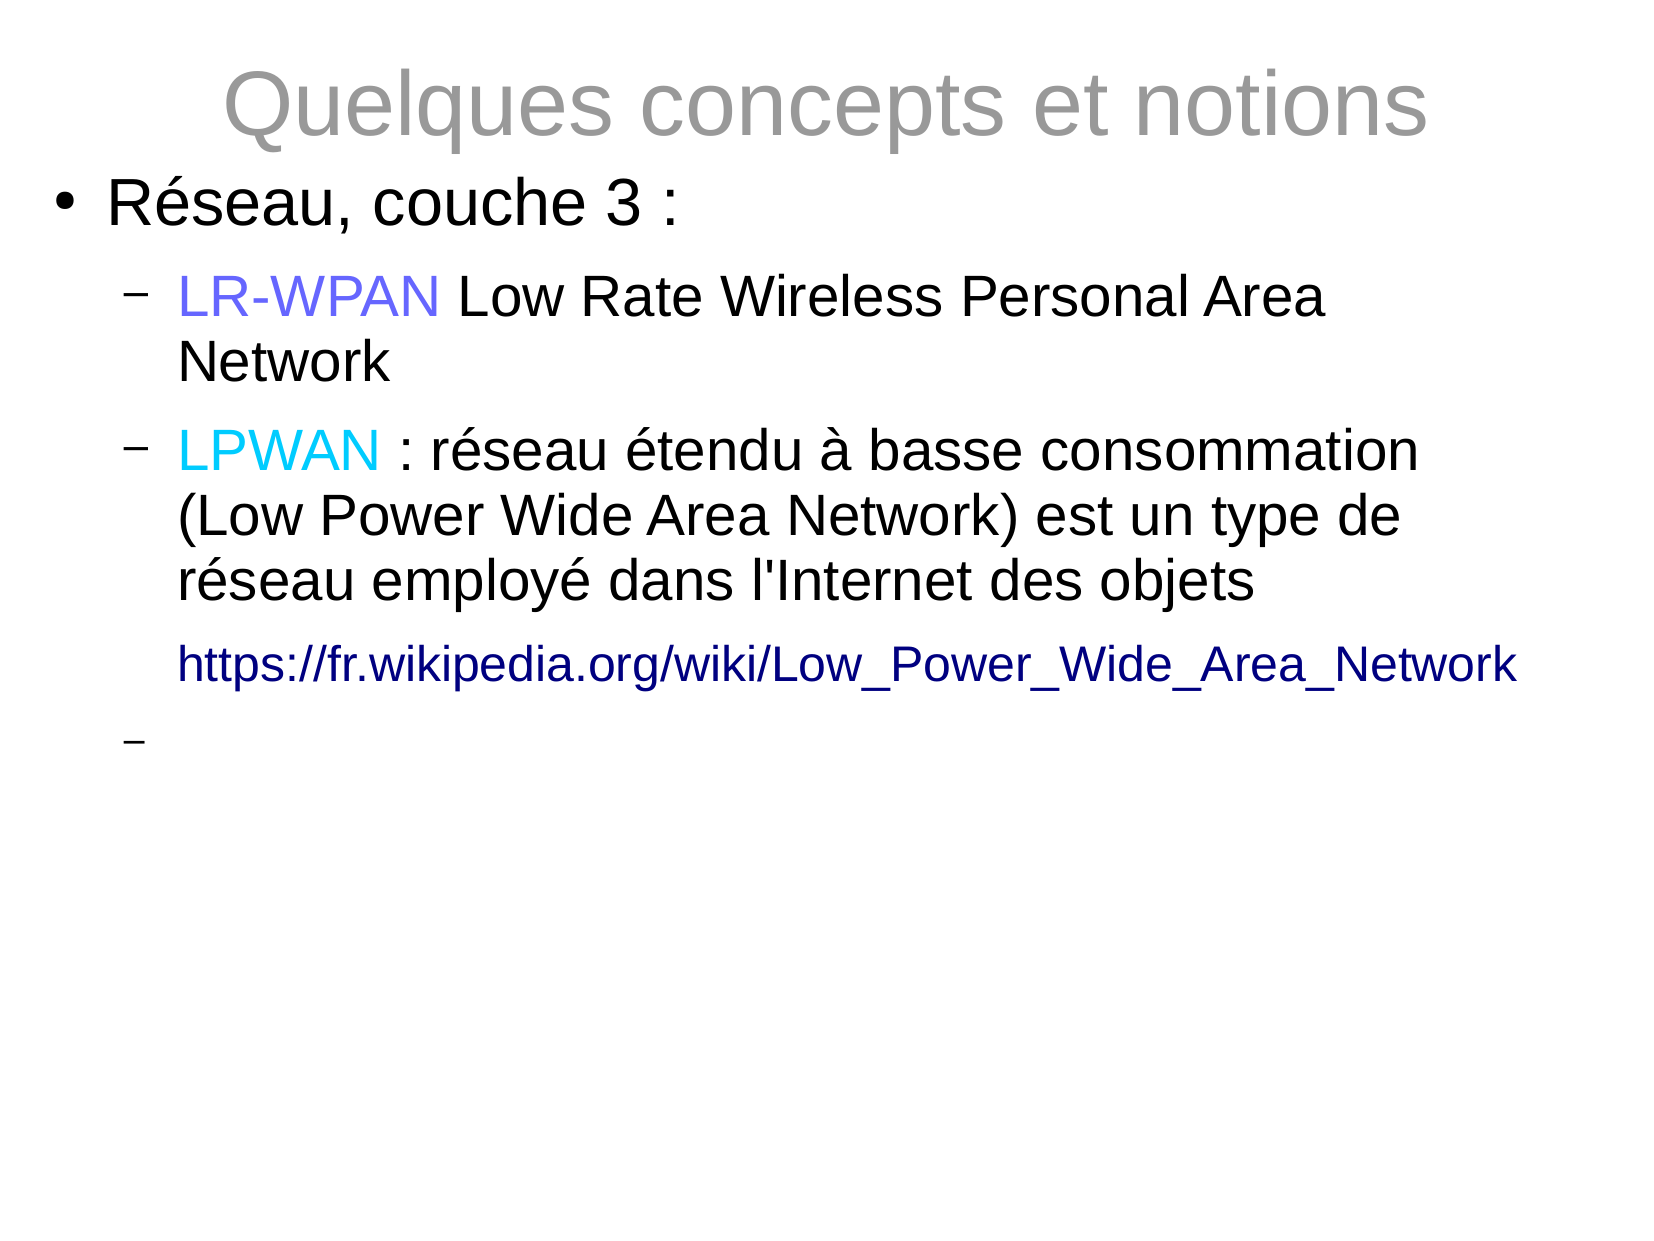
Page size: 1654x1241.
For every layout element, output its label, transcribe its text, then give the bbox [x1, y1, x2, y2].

title Quelques concepts et notions [82, 0, 1571, 208]
list Réseau, couche 3 : LR-WPAN Low Rate Wireless Personal Area Network LPWAN : réseau étendu à basse consommation (Low Power Wide Area Network) est un type de réseau employé dans l'Internet des objets https://fr.wikipedia.org/wiki/Low_Power_Wide_Area_Network [35, 165, 1524, 885]
